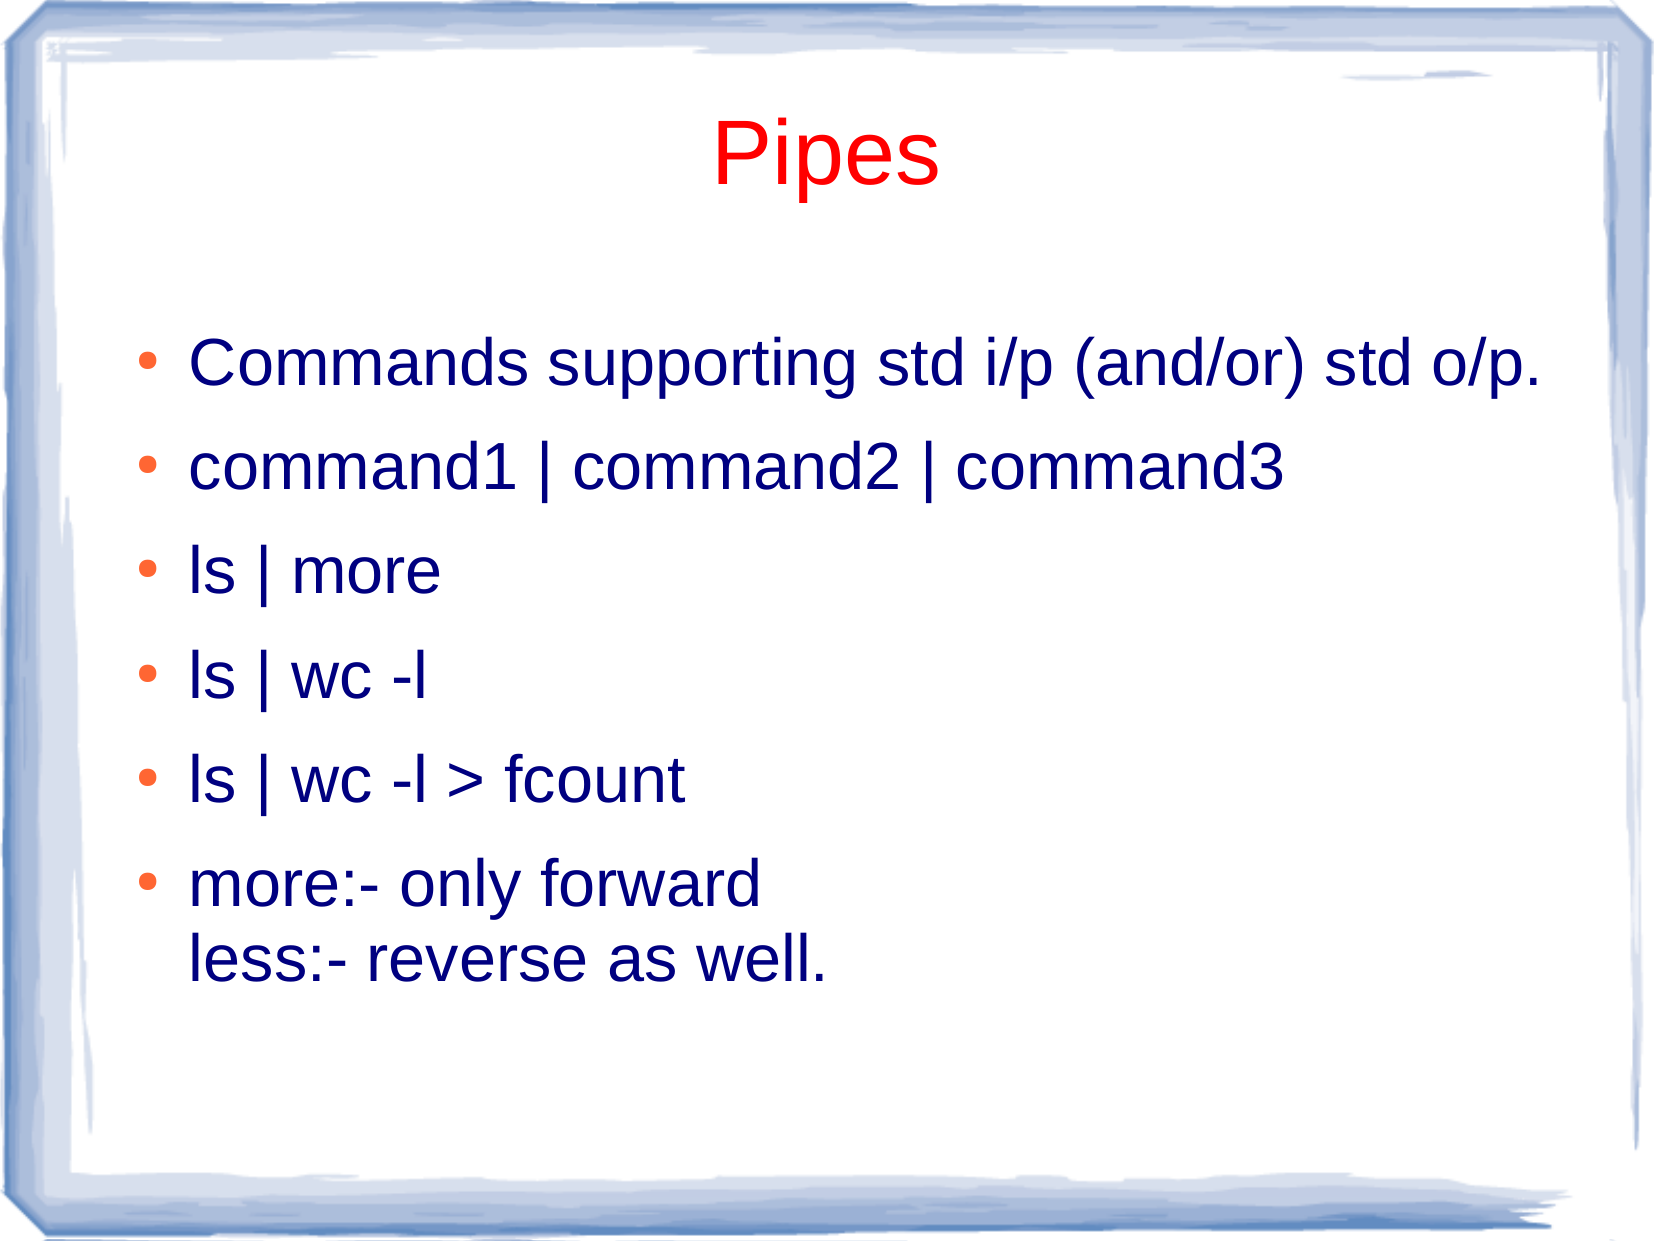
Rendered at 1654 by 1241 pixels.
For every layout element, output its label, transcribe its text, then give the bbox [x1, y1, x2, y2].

list Commands supporting std i/p (and/or) std o/p. command1 | command2 | command3 ls | more ls | wc -l ls | wc -l > fcount more:- only forward less:- reverse as well. [118, 324, 1571, 996]
title Pipes [82, 56, 1571, 250]
picture [0, 0, 1654, 1241]
